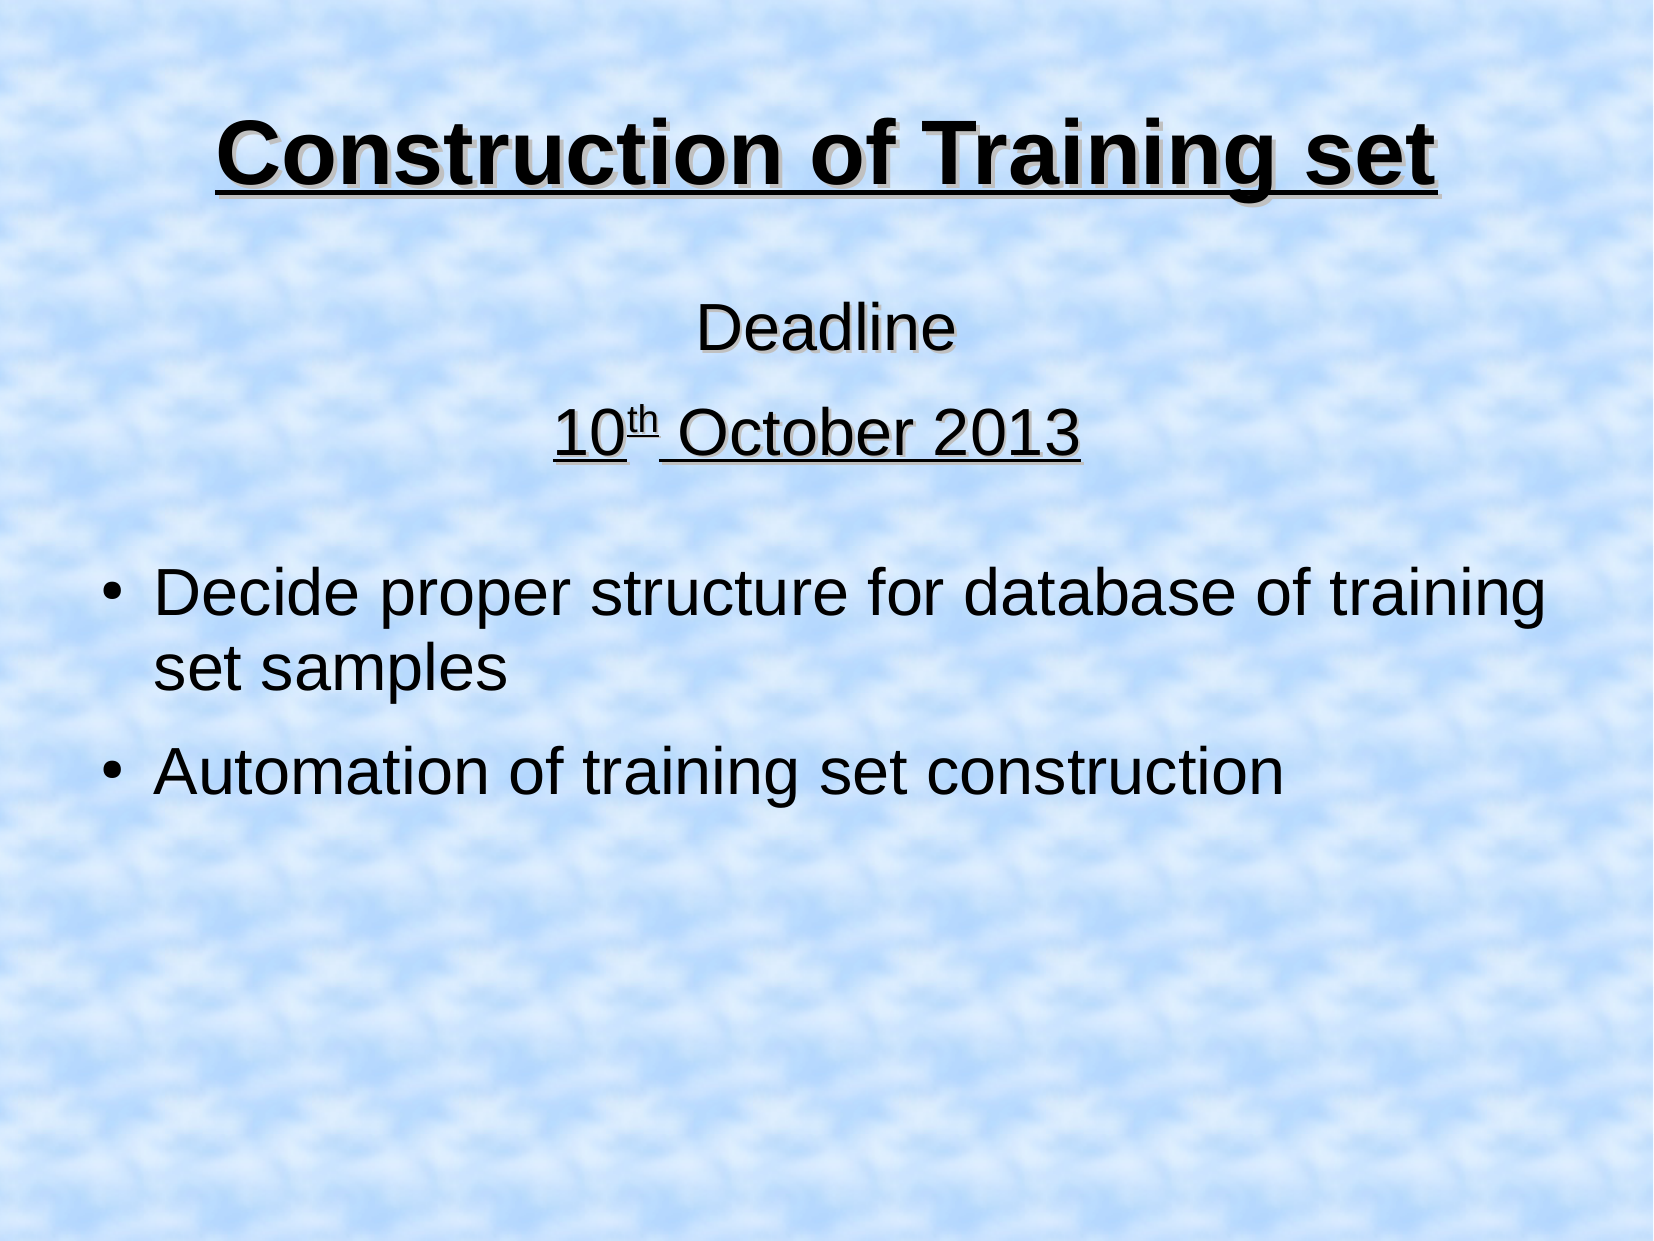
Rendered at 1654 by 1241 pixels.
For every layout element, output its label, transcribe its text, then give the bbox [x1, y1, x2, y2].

list Deadline 10th October 2013 [82, 290, 1571, 555]
title Construction of Training set [82, 49, 1571, 257]
picture [0, 0, 1654, 1241]
list Decide proper structure for database of training set samples Automation of training set construction [82, 555, 1571, 1241]
